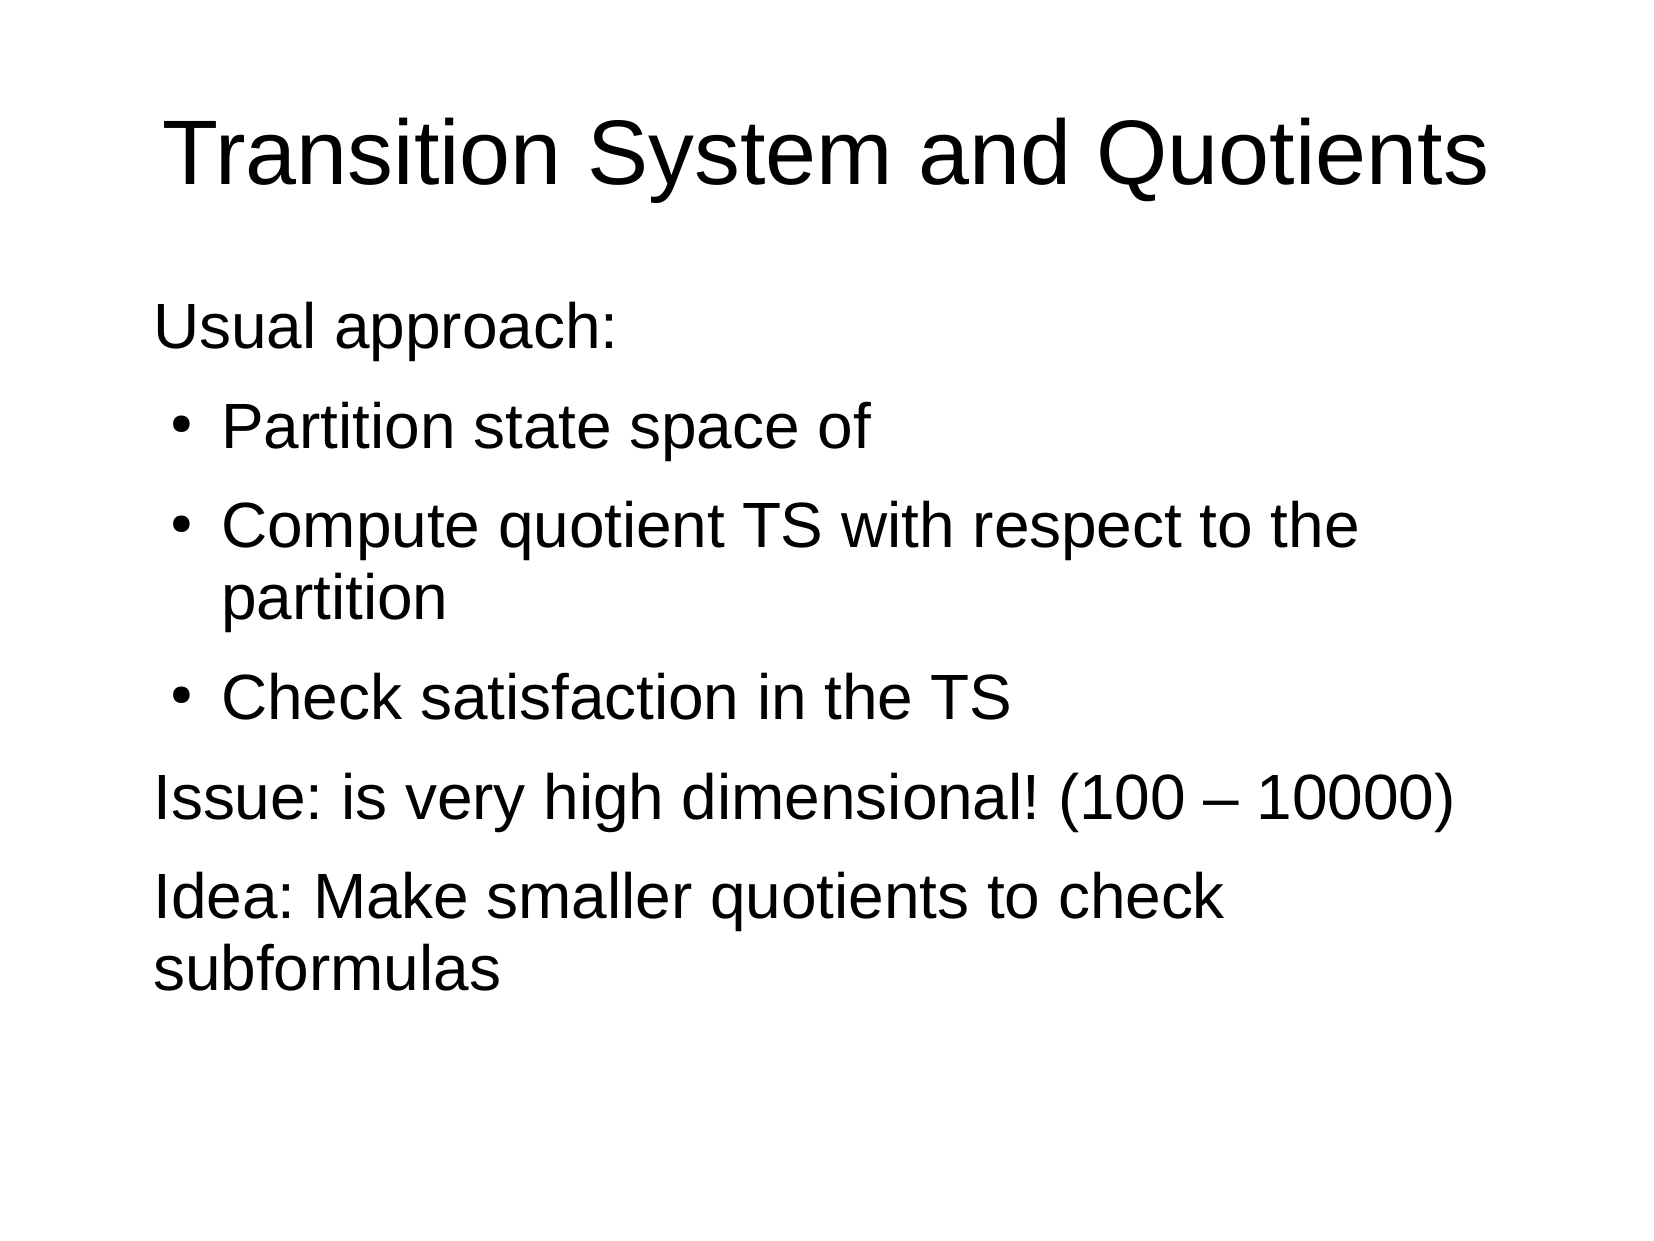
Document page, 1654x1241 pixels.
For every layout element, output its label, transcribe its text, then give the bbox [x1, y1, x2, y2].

list Usual approach: Partition state space of Compute quotient TS with respect to the partition Check satisfaction in the TS Issue: is very high dimensional! (100 – 10000) Idea: Make smaller quotients to check subformulas [82, 290, 1571, 1010]
title Transition System and Quotients [82, 49, 1571, 257]
